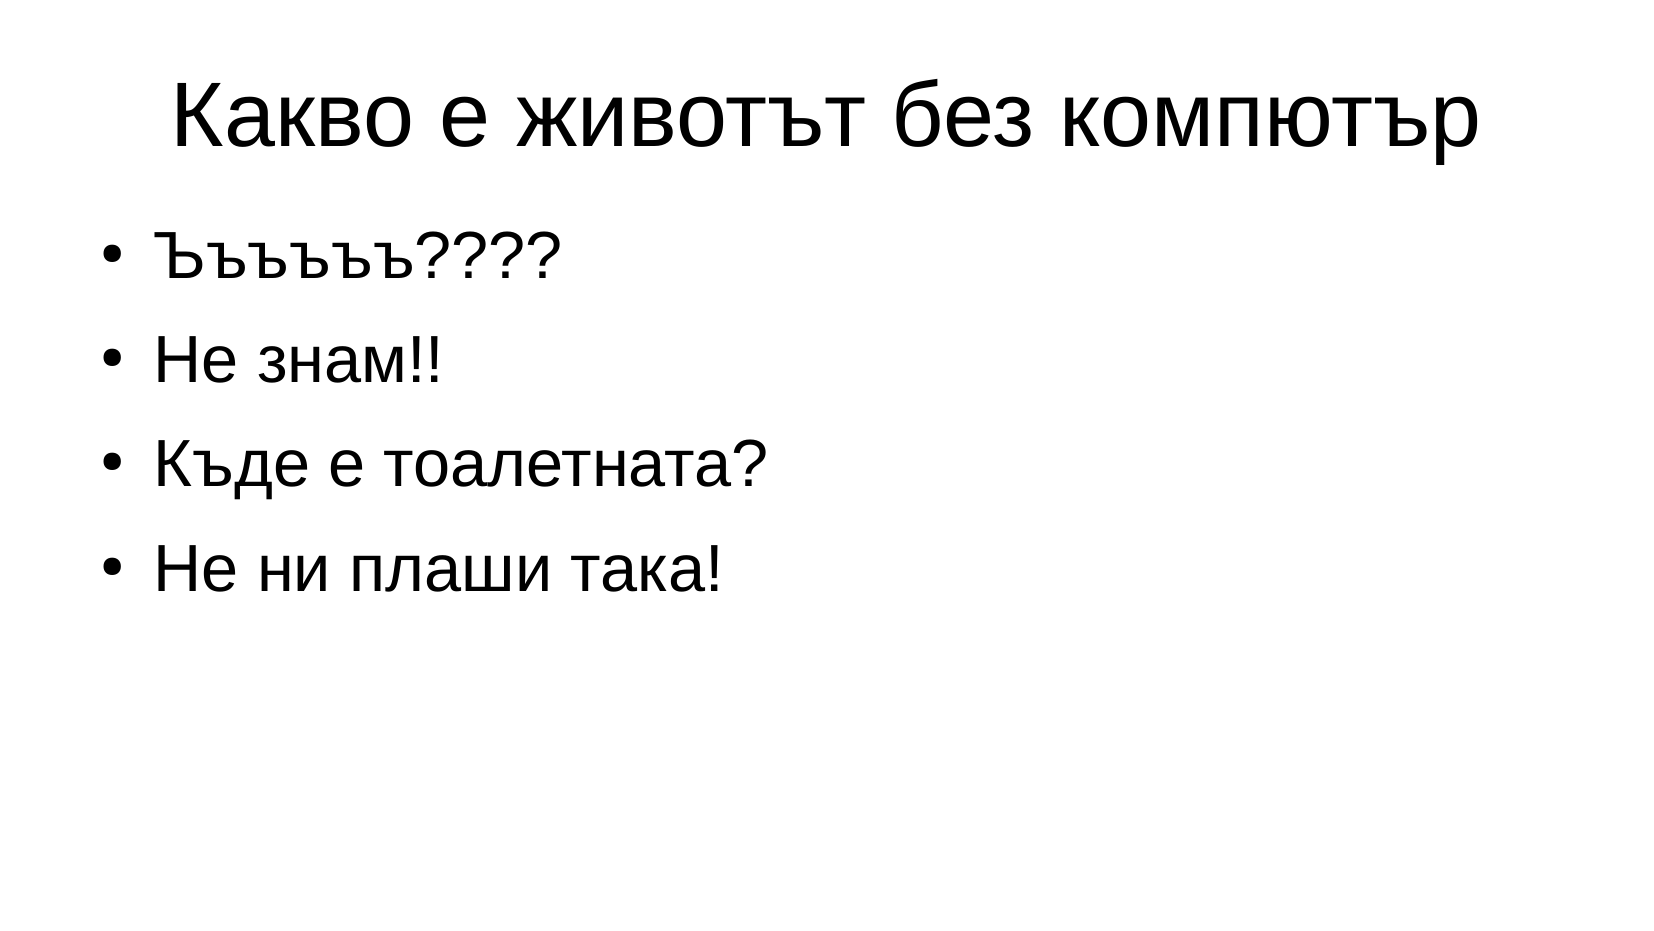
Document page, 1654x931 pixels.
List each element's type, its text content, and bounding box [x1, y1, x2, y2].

list Ъъъъъъ???? Не знам!! Къде е тоалетната? Не ни плаши така! [82, 217, 1571, 758]
title Какво е животът без компютър [82, 37, 1571, 193]
